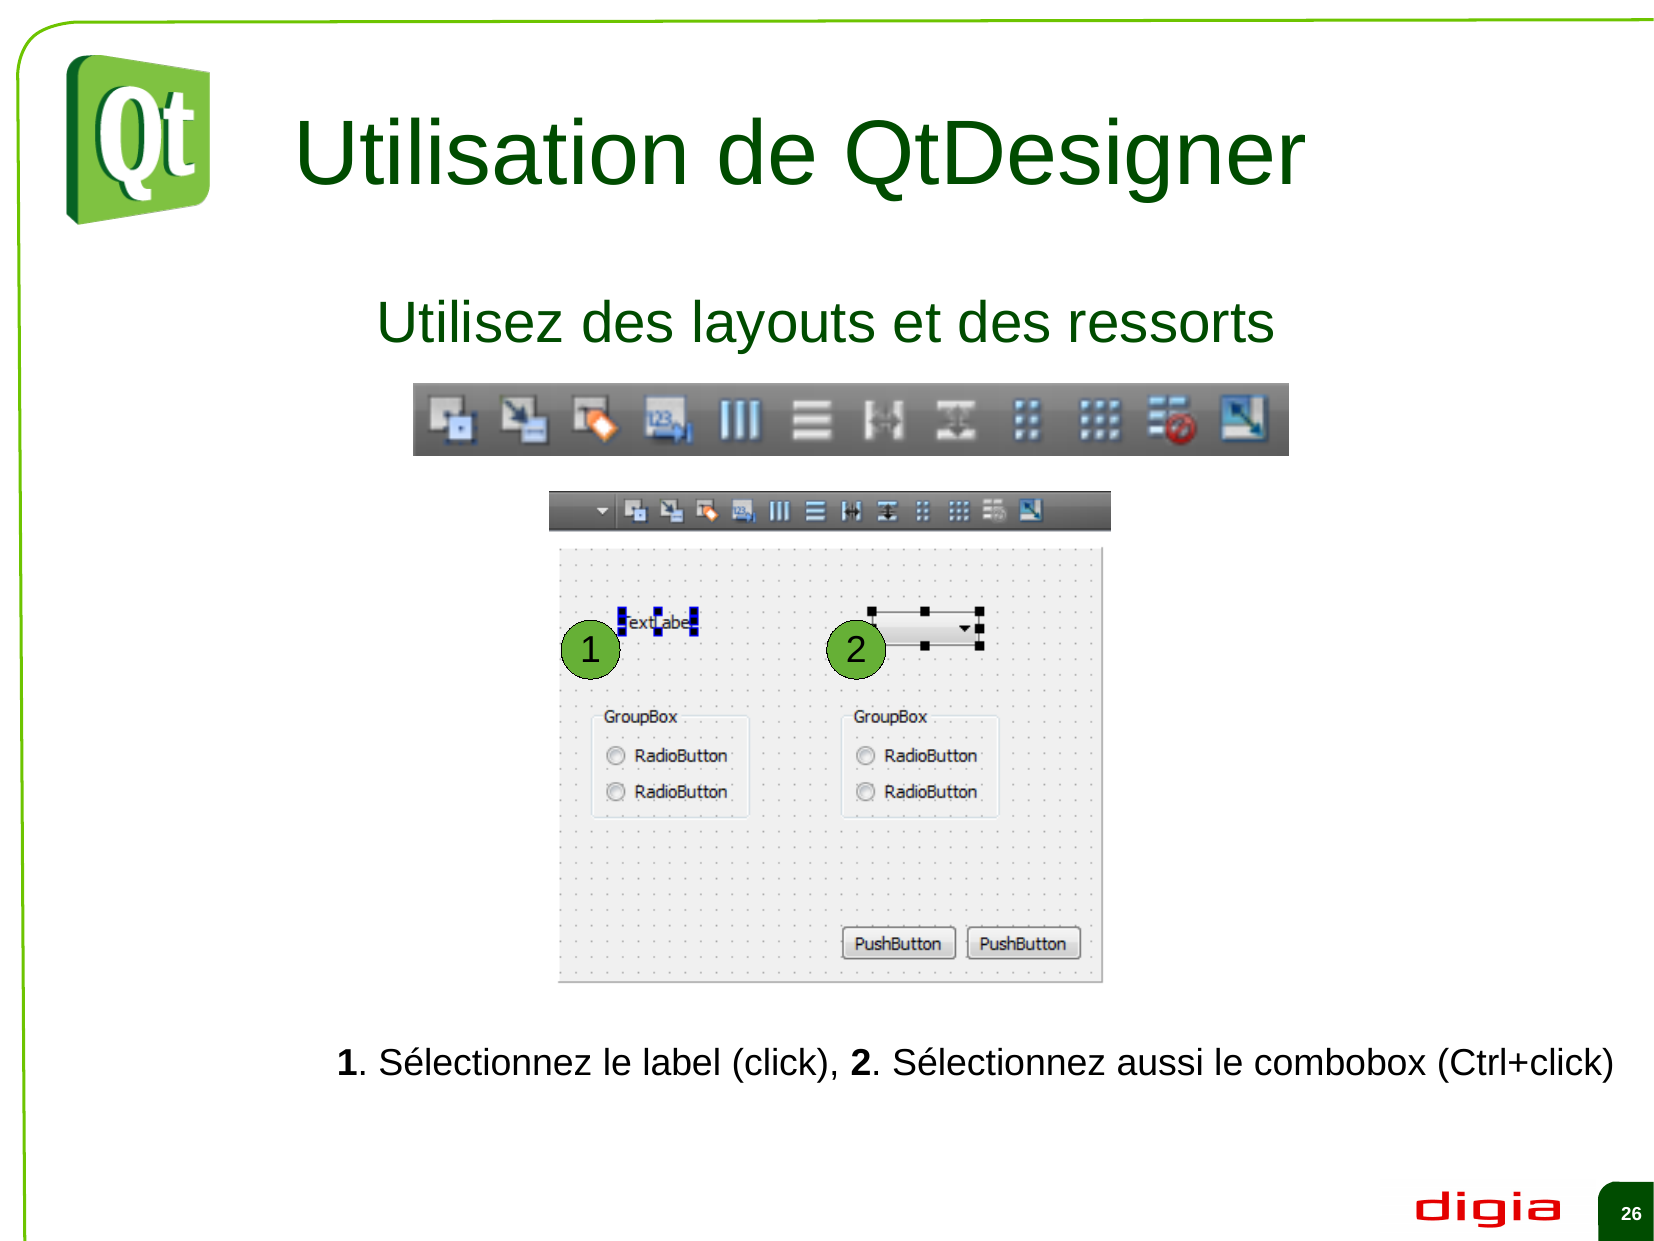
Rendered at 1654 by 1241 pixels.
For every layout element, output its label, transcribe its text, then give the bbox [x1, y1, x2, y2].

list Utilisez des layouts et des ressorts [82, 290, 1571, 1094]
text_box 1. Sélectionnez le label (click), 2. Sélectionnez aussi le combobox (Ctrl+click) [322, 1034, 1630, 1092]
picture [1380, 1179, 1596, 1241]
picture [413, 383, 1289, 456]
text_box 2 [826, 620, 886, 680]
picture [66, 55, 210, 225]
title Utilisation de QtDesigner [263, 49, 1339, 257]
text_box 1 [561, 620, 621, 680]
picture [549, 491, 1111, 991]
